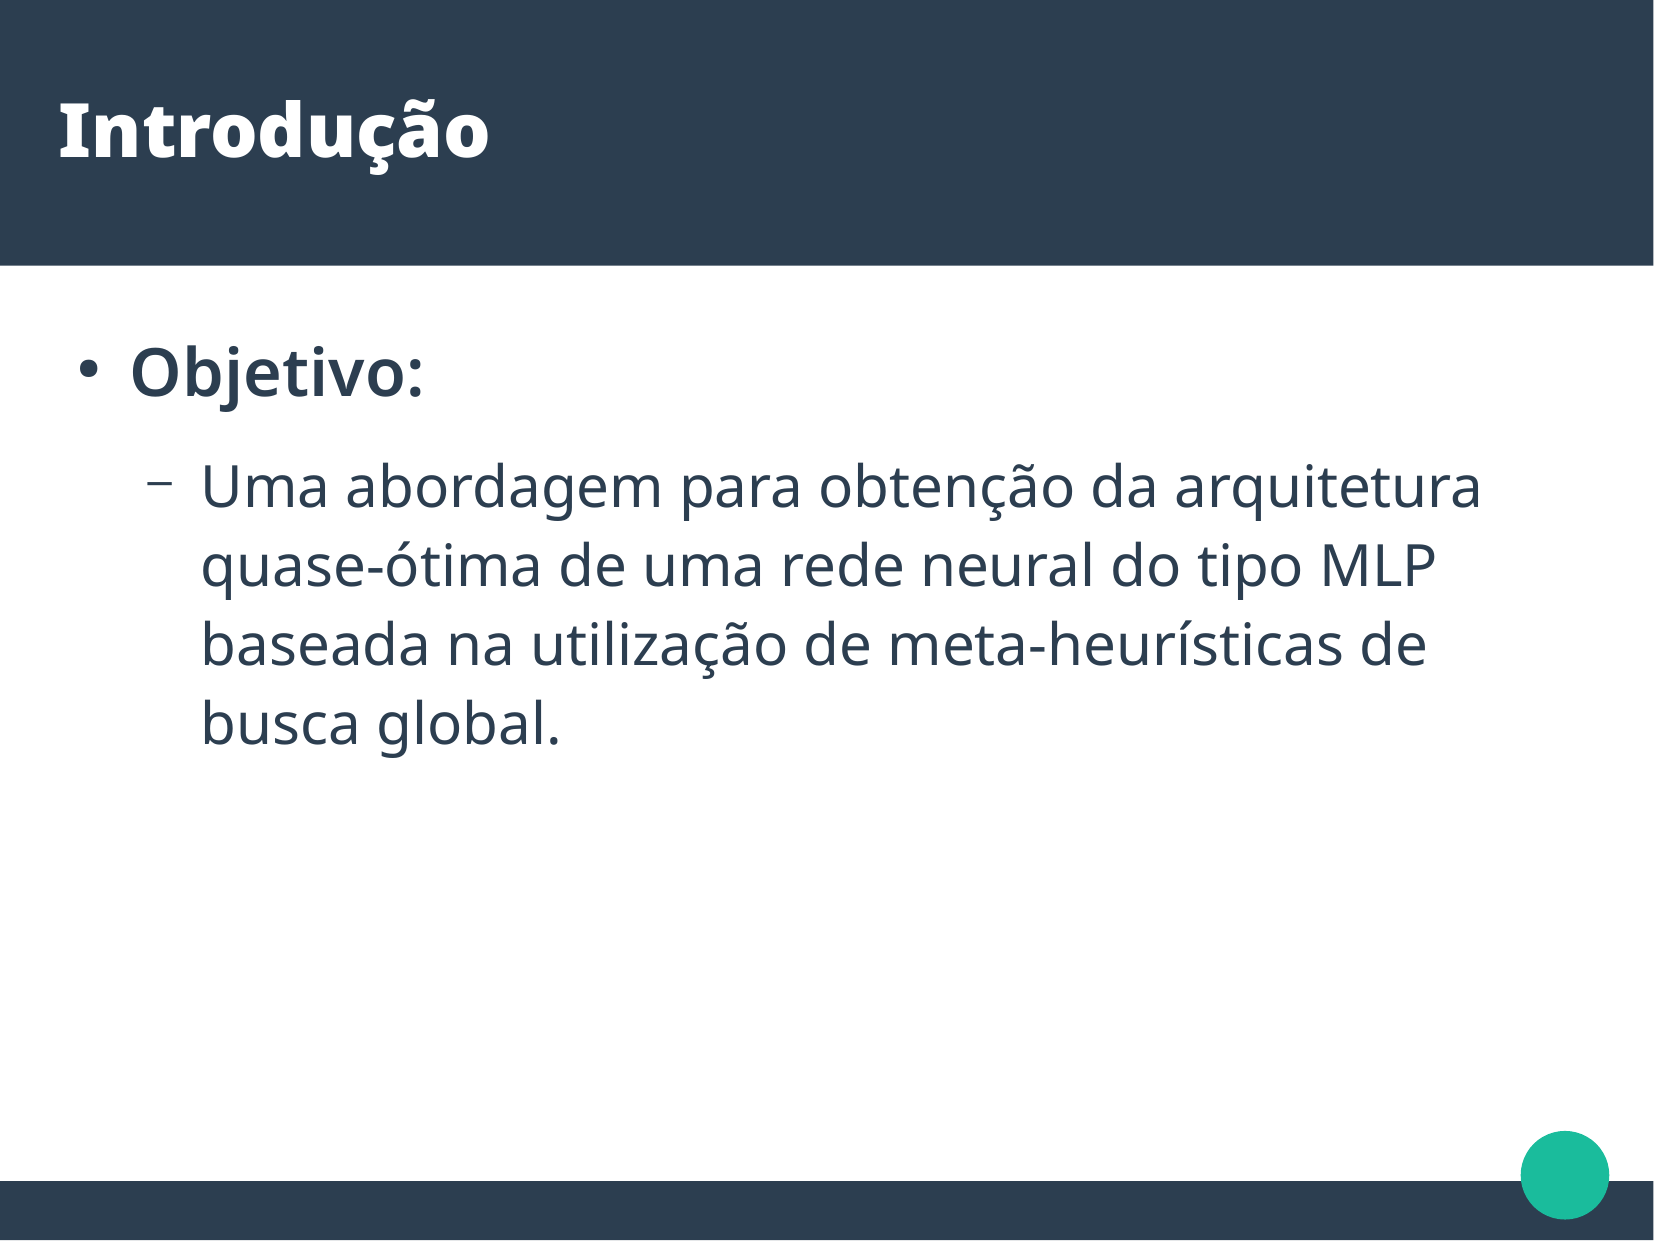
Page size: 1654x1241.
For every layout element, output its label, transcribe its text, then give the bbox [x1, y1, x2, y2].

title Introdução [59, 49, 1595, 207]
list Objetivo: Uma abordagem para obtenção da arquitetura quase-ótima de uma rede neural do tipo MLP baseada na utilização de meta-heurísticas de busca global. [59, 324, 1595, 1152]
